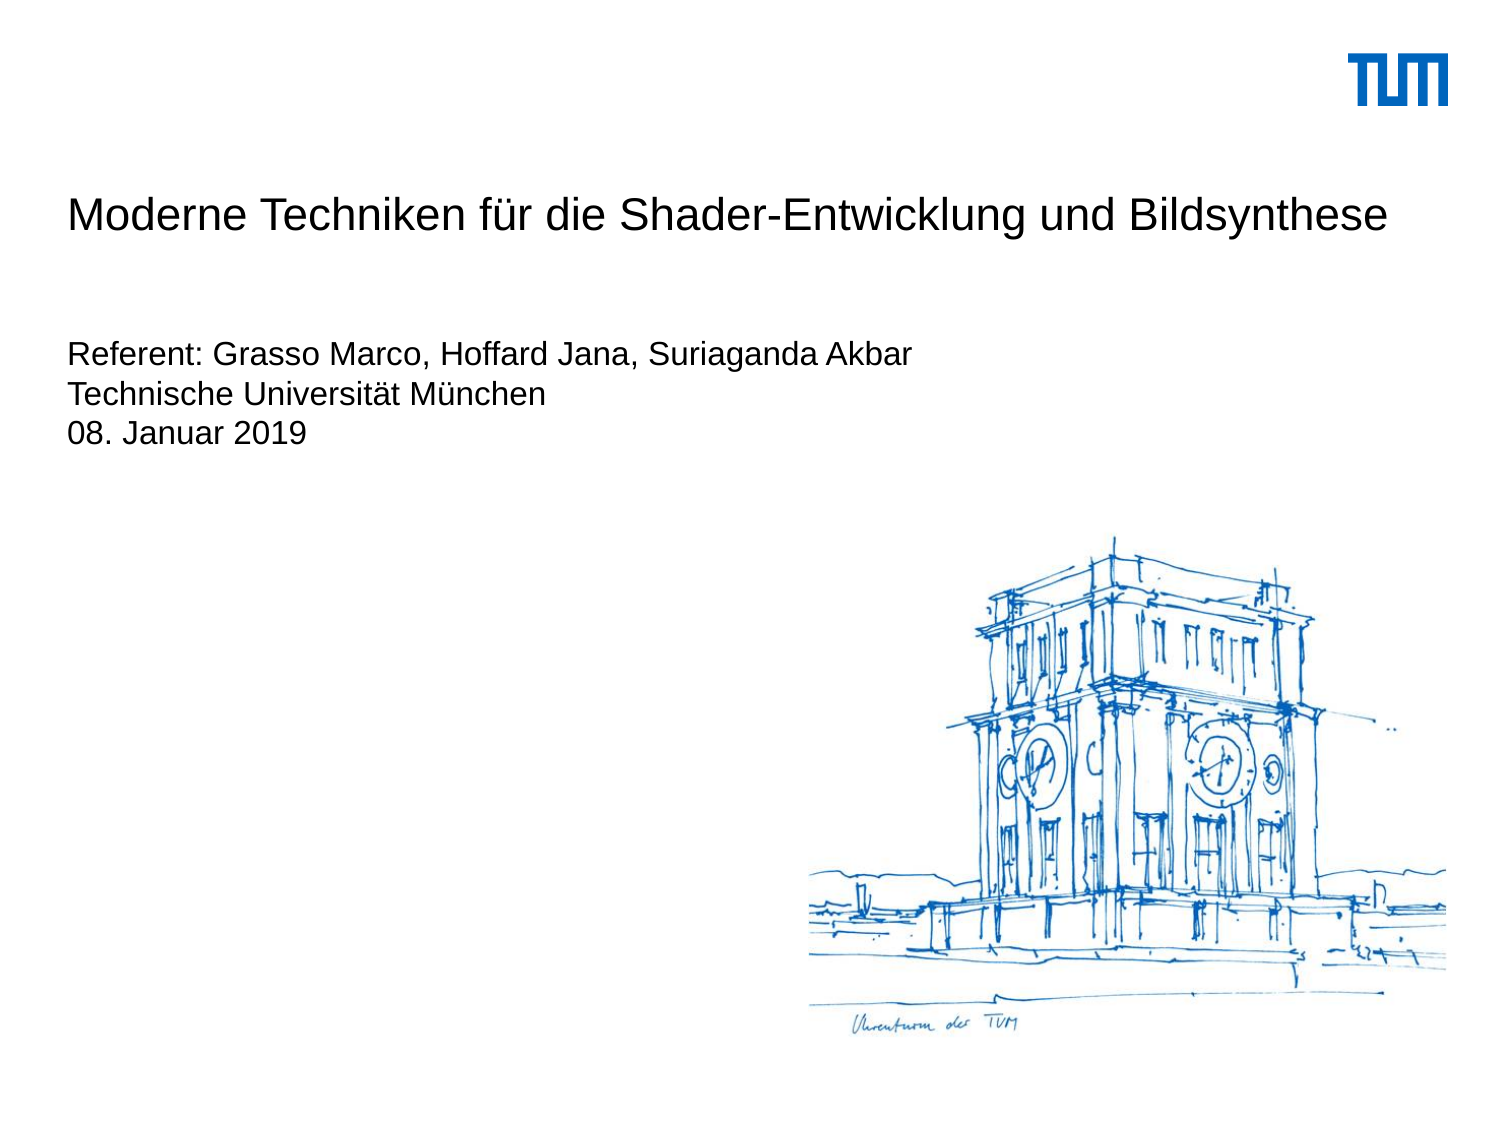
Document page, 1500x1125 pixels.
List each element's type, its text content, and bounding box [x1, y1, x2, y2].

title Moderne Techniken für die Shader-Entwicklung und Bildsynthese [52, 163, 1449, 298]
list Referent: Grasso Marco, Hoffard Jana, Suriaganda Akbar Technische Universität München 08. Januar 2019 [52, 324, 1449, 534]
picture [808, 500, 1447, 1058]
